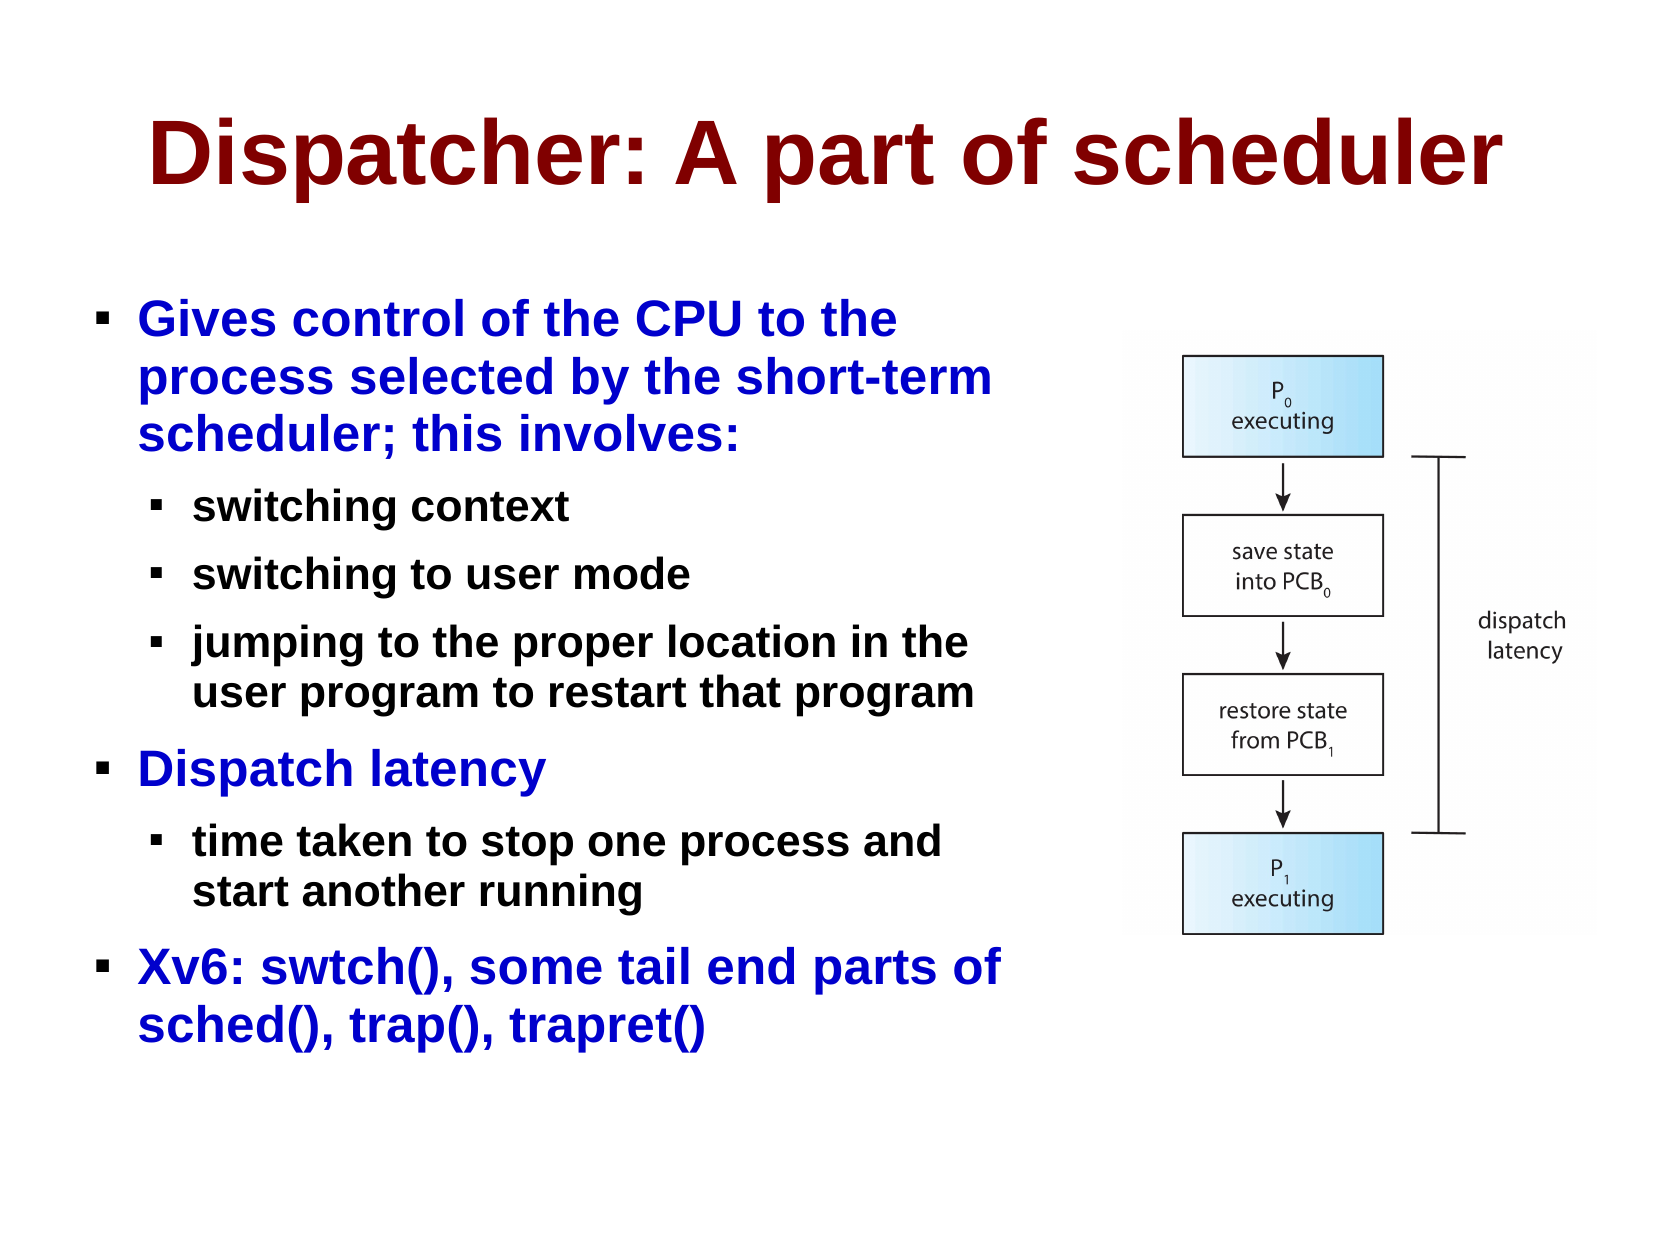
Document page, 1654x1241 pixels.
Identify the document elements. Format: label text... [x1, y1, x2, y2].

title Dispatcher: A part of scheduler [82, 49, 1571, 257]
picture [1122, 330, 1597, 935]
list Gives control of the CPU to the process selected by the short-term scheduler; this involves: switching context switching to user mode jumping to the proper location in the user program to restart that program Dispatch latency time taken to stop one process and start another running Xv6: swtch(), some tail end parts of sched(), trap(), trapret() [82, 290, 1040, 1063]
